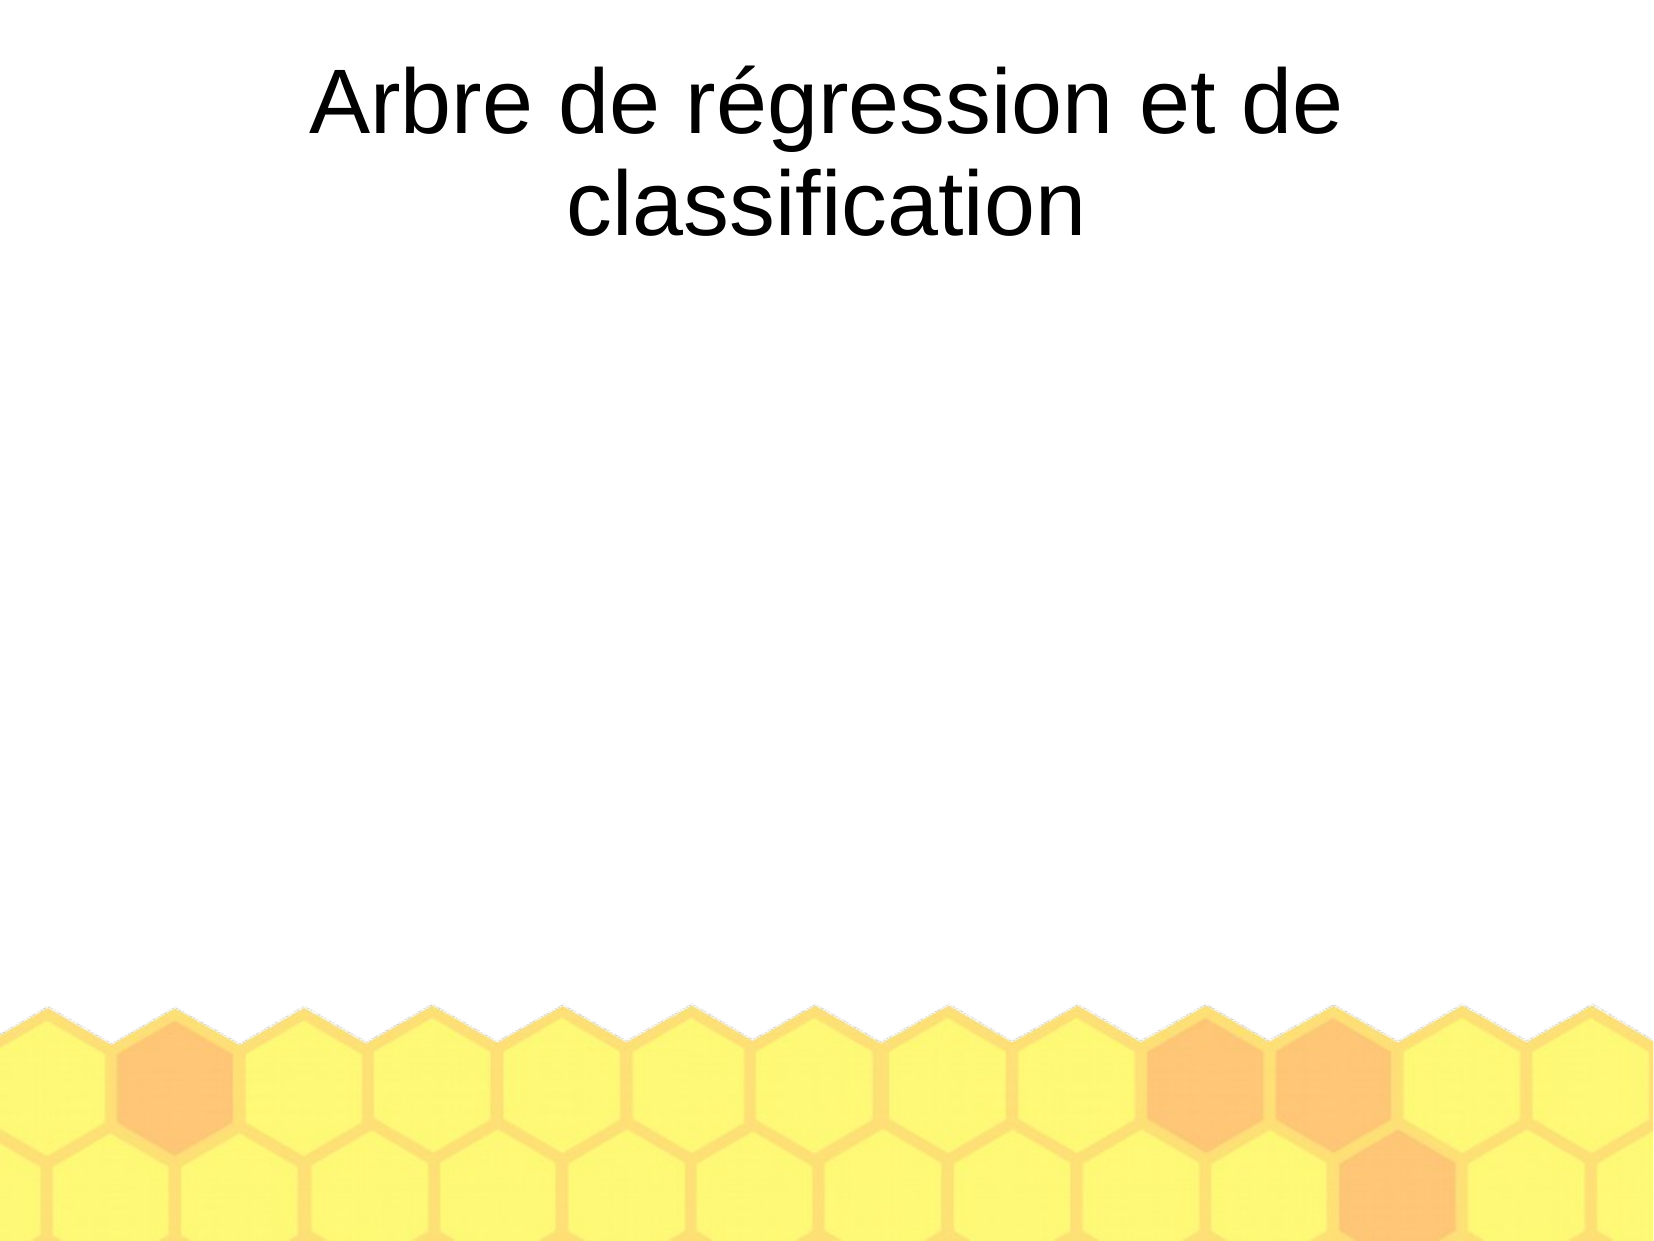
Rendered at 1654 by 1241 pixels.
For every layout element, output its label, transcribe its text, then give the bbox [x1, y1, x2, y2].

picture [0, 1001, 1654, 1241]
title Arbre de régression et de classification [82, 49, 1571, 257]
